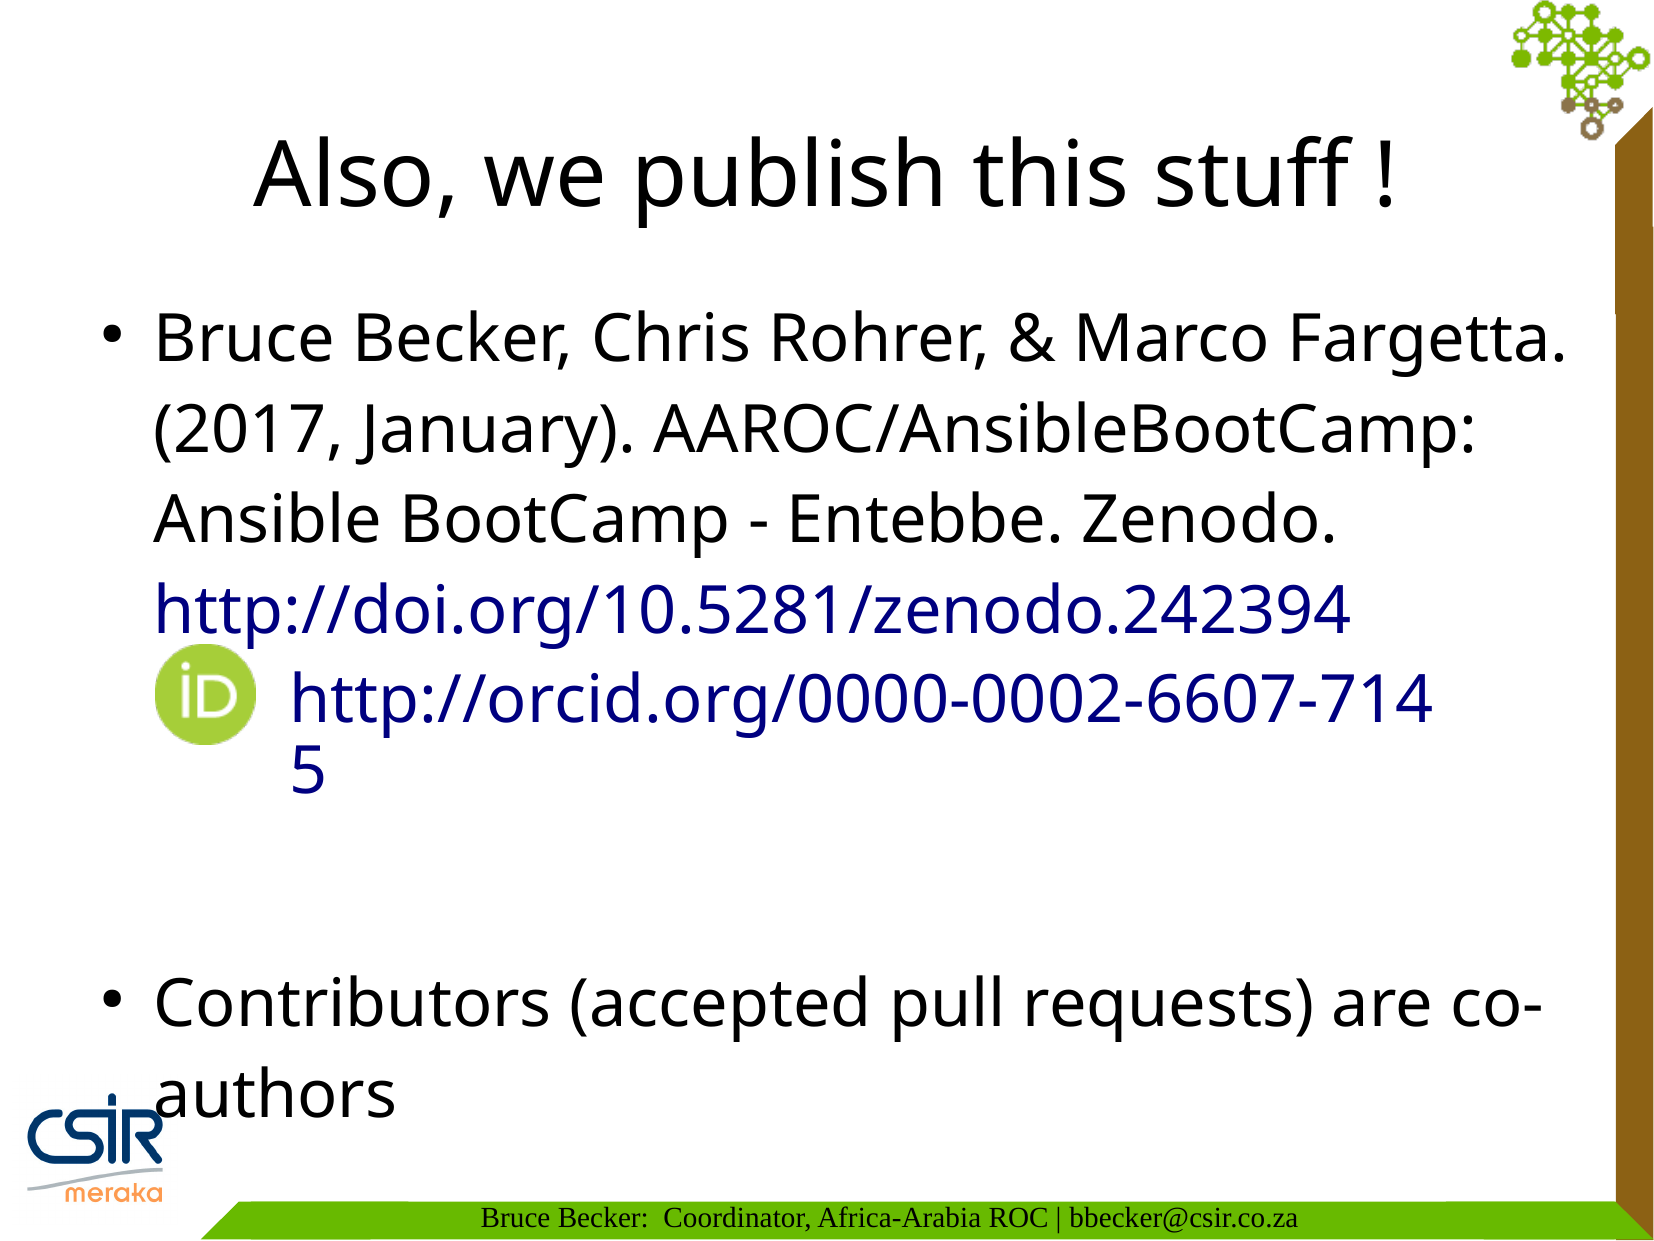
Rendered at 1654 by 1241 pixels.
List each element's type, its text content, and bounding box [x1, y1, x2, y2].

text_box http://orcid.org/0000-0002-6607-7145 [274, 643, 1460, 768]
picture [1503, 0, 1654, 144]
title Also, we publish this stuff ! [82, 67, 1571, 275]
picture [12, 1074, 178, 1225]
picture [162, 1100, 178, 1113]
picture [155, 644, 256, 745]
list Bruce Becker, Chris Rohrer, & Marco Fargetta. (2017, January). AAROC/AnsibleBootCamp: Ansible BootCamp - Entebbe. Zenodo. http://doi.org/10.5281/zenodo.242394 Contributors (accepted pull requests) are co-authors [82, 290, 1571, 1010]
